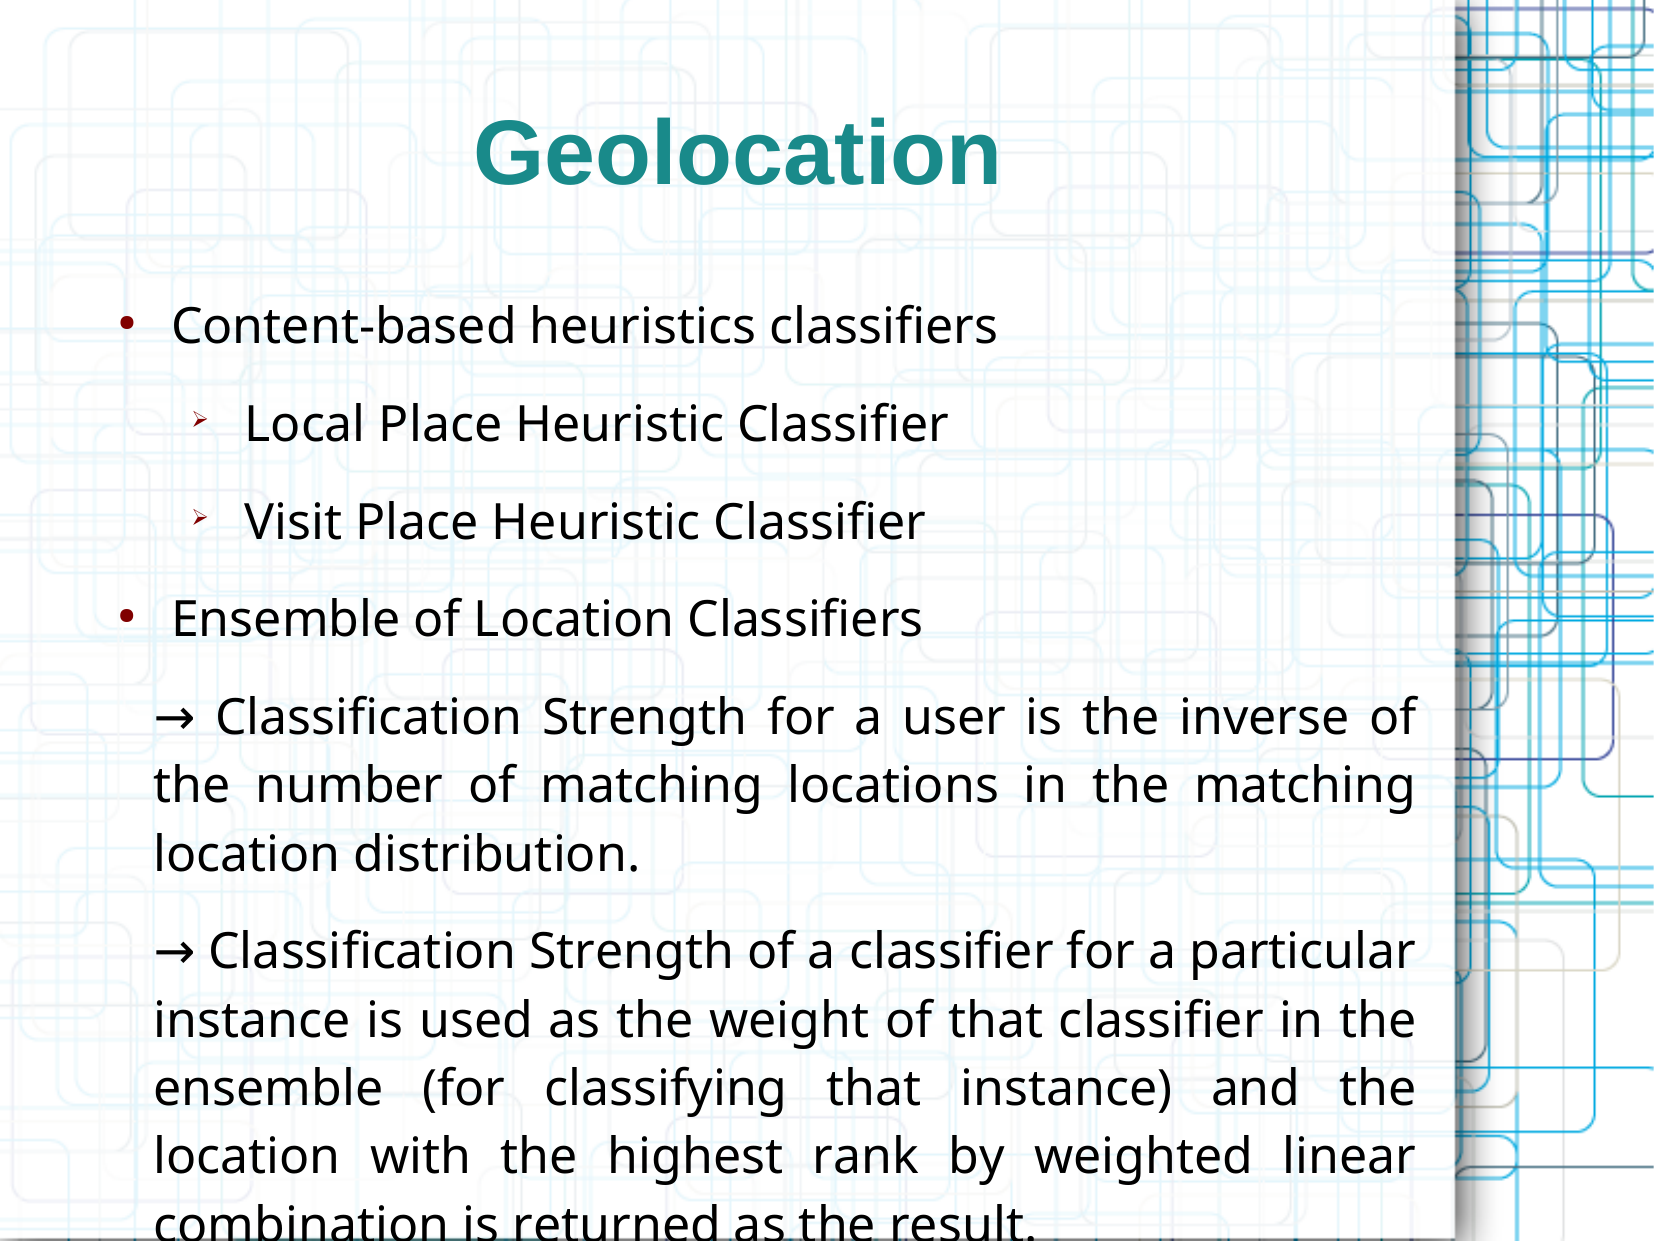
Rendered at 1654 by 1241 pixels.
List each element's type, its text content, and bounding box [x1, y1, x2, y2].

list Content-based heuristics classifiers Local Place Heuristic Classifier Visit Place Heuristic Classifier Ensemble of Location Classifiers → Classification Strength for a user is the inverse of the number of matching locations in the matching location distribution. → Classification Strength of a classifier for a particular instance is used as the weight of that classifier in the ensemble (for classifying that instance) and the location with the highest rank by weighted linear combination is returned as the result. [82, 290, 1418, 1241]
title Geolocation [59, 49, 1418, 257]
picture [0, 0, 1654, 1241]
